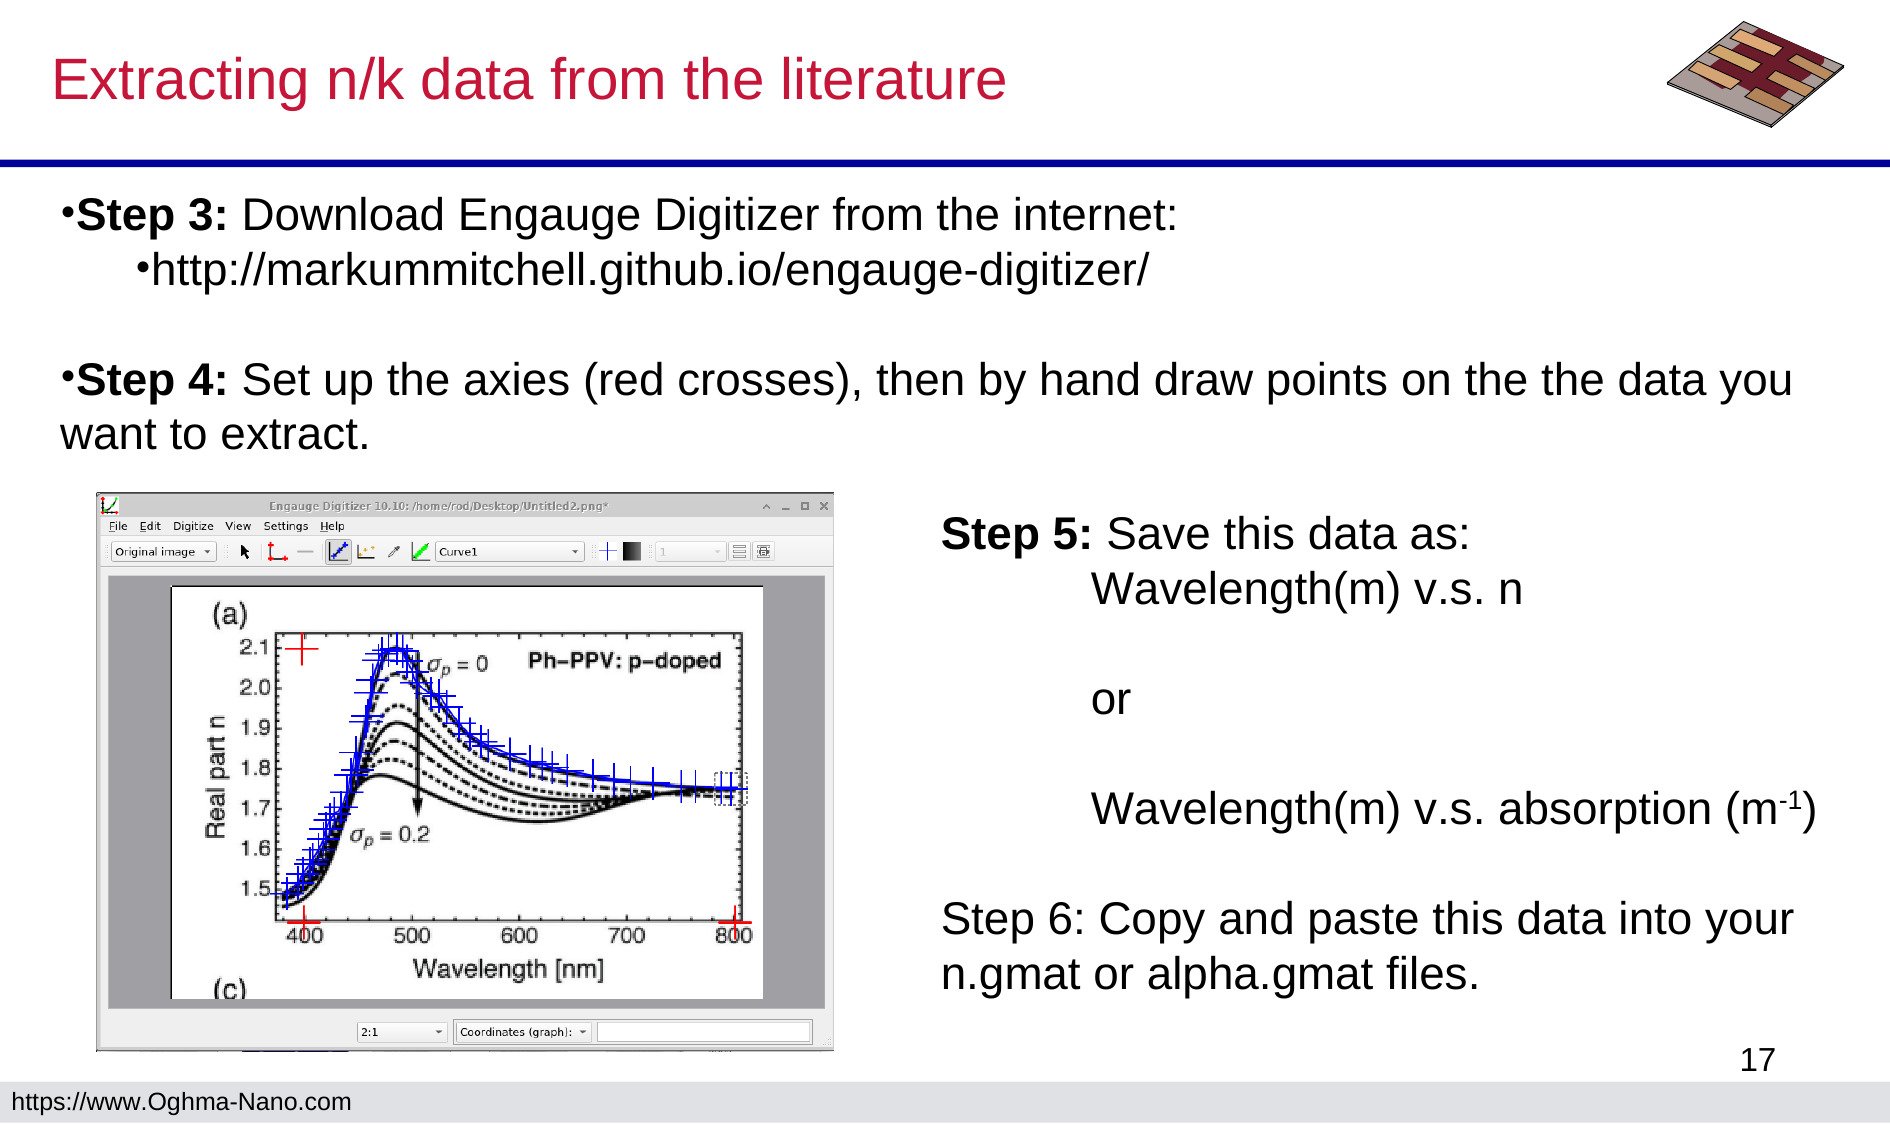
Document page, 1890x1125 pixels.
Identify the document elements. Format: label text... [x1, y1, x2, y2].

text_box Step 5: Save this data as: Wavelength(m) v.s. n or Wavelength(m) v.s. absorption (m-1) Step 6: Copy and paste this data into your n.gmat or alpha.gmat files. [926, 441, 1858, 1007]
title Extracting n/k data from the literature [36, 6, 1575, 153]
text_box Step 3: Download Engauge Digitizer from the internet: http://markummitchell.github.io/engauge-digitizer/ Step 4: Set up the axies (red crosses), then by hand draw points on the the data you want to extract. [45, 176, 1890, 467]
picture [96, 492, 834, 1053]
text_box <number> [1724, 1030, 1890, 1101]
